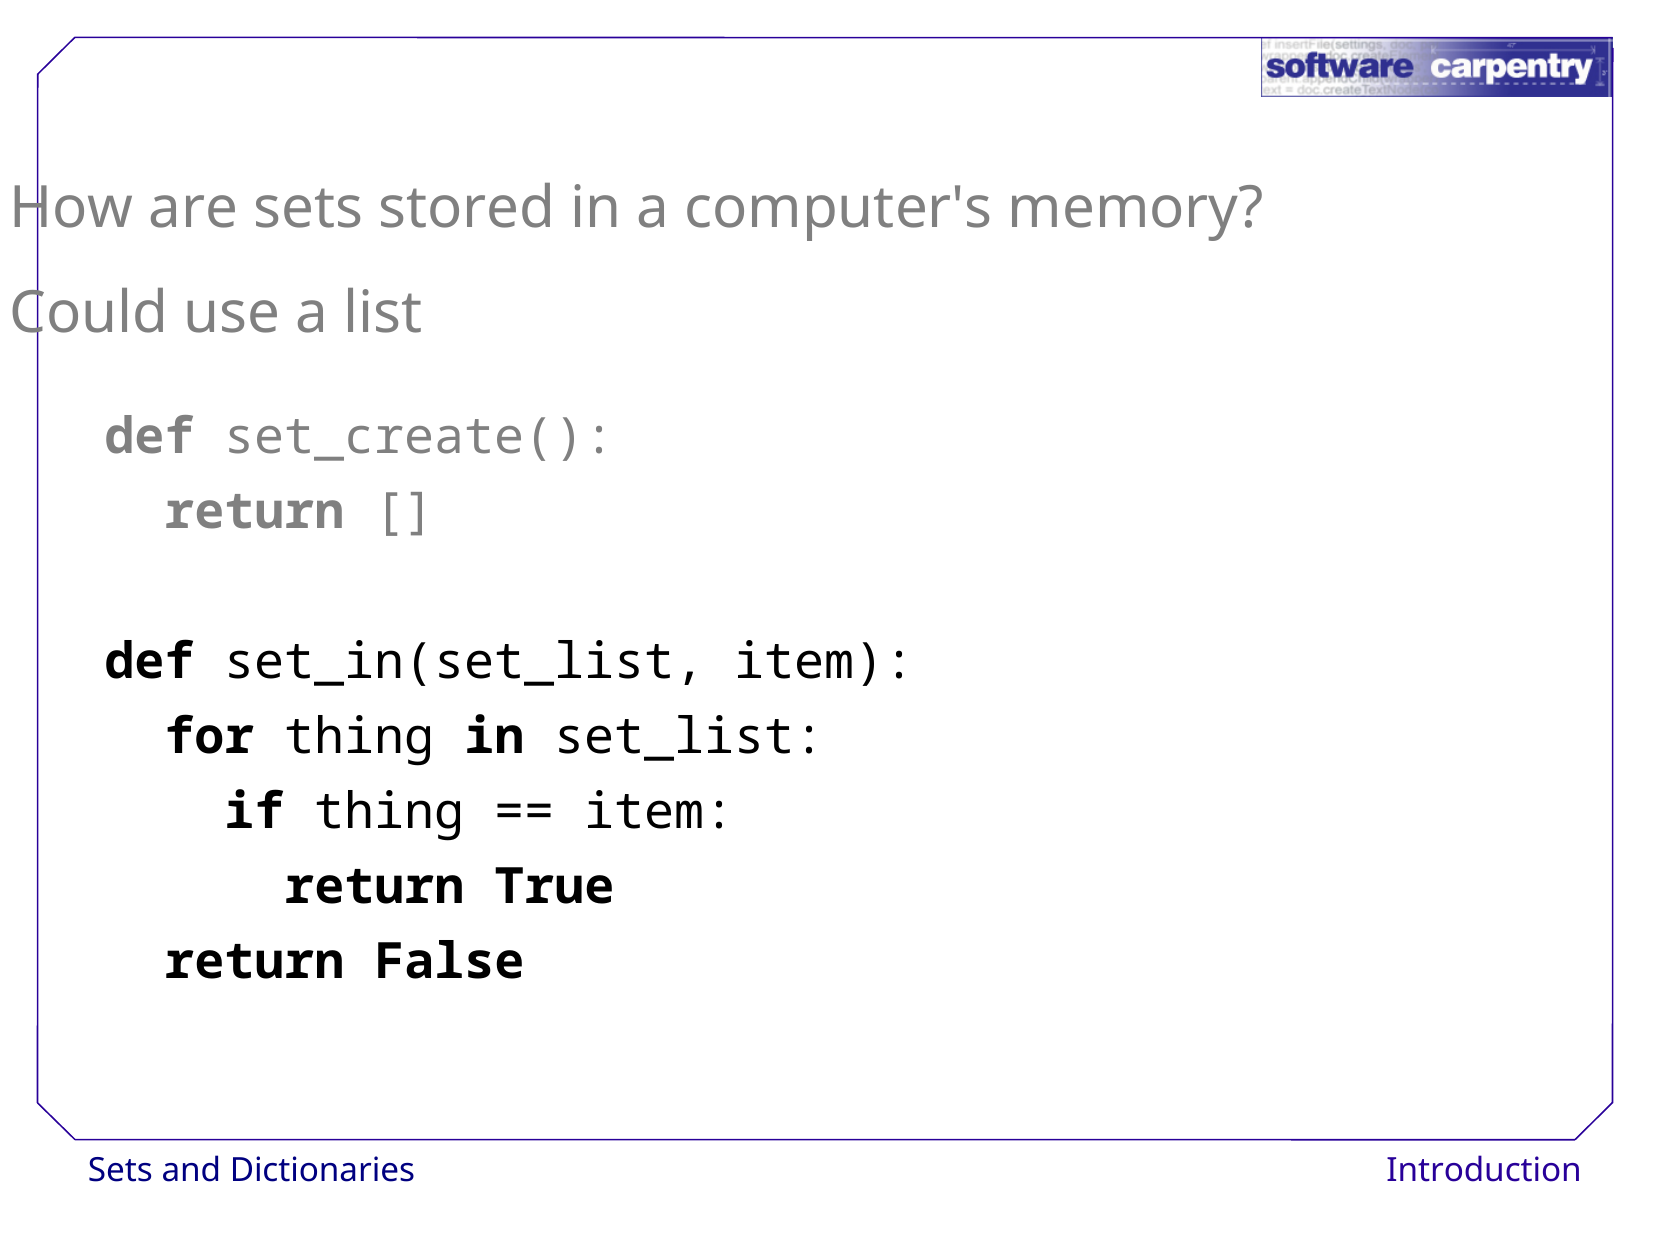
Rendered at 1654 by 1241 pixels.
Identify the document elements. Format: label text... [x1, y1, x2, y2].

picture [1261, 39, 1613, 97]
text_box def set_create(): return [] def set_in(set_list, item): for thing in set_list: if thing == item: return True return False [89, 380, 1512, 1093]
text_box How are sets stored in a computer's memory? Could use a list [0, 126, 1430, 353]
